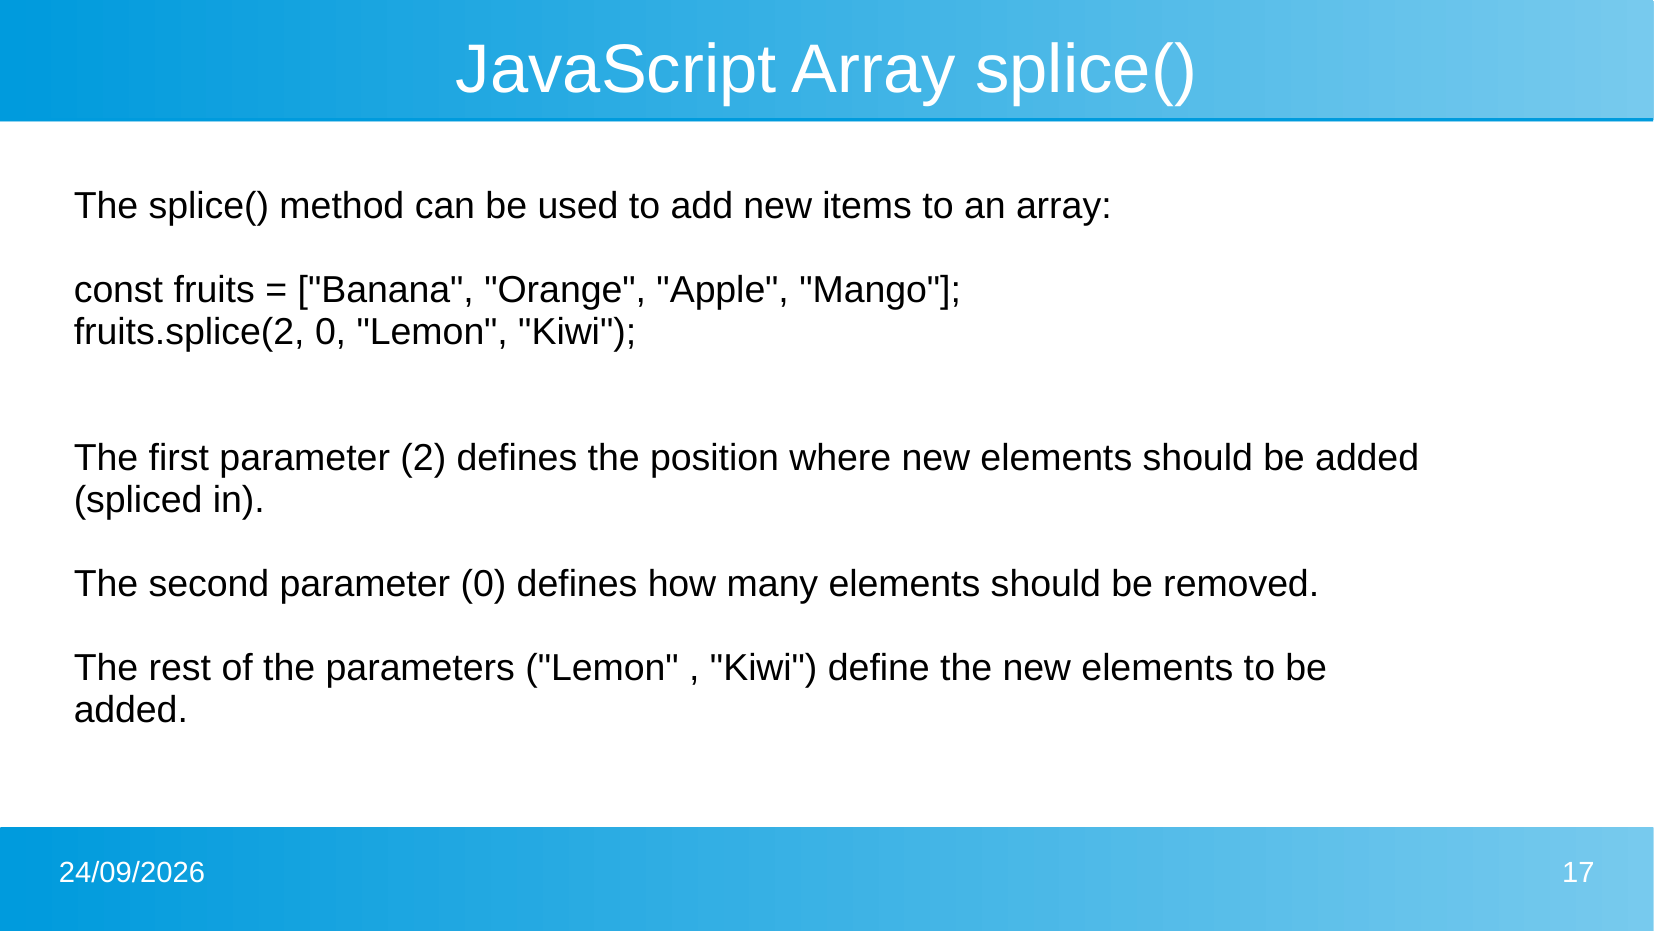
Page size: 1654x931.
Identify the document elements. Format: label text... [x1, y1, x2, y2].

title JavaScript Array splice() [59, 29, 1595, 108]
text_box The splice() method can be used to add new items to an array: const fruits = ["Banana", "Orange", "Apple", "Mango"]; fruits.splice(2, 0, "Lemon", "Kiwi"); The first parameter (2) defines the position where new elements should be added (spliced in). The second parameter (0) defines how many elements should be removed. The rest of the parameters ("Lemon" , "Kiwi") define the new elements to be added. [59, 177, 1447, 822]
